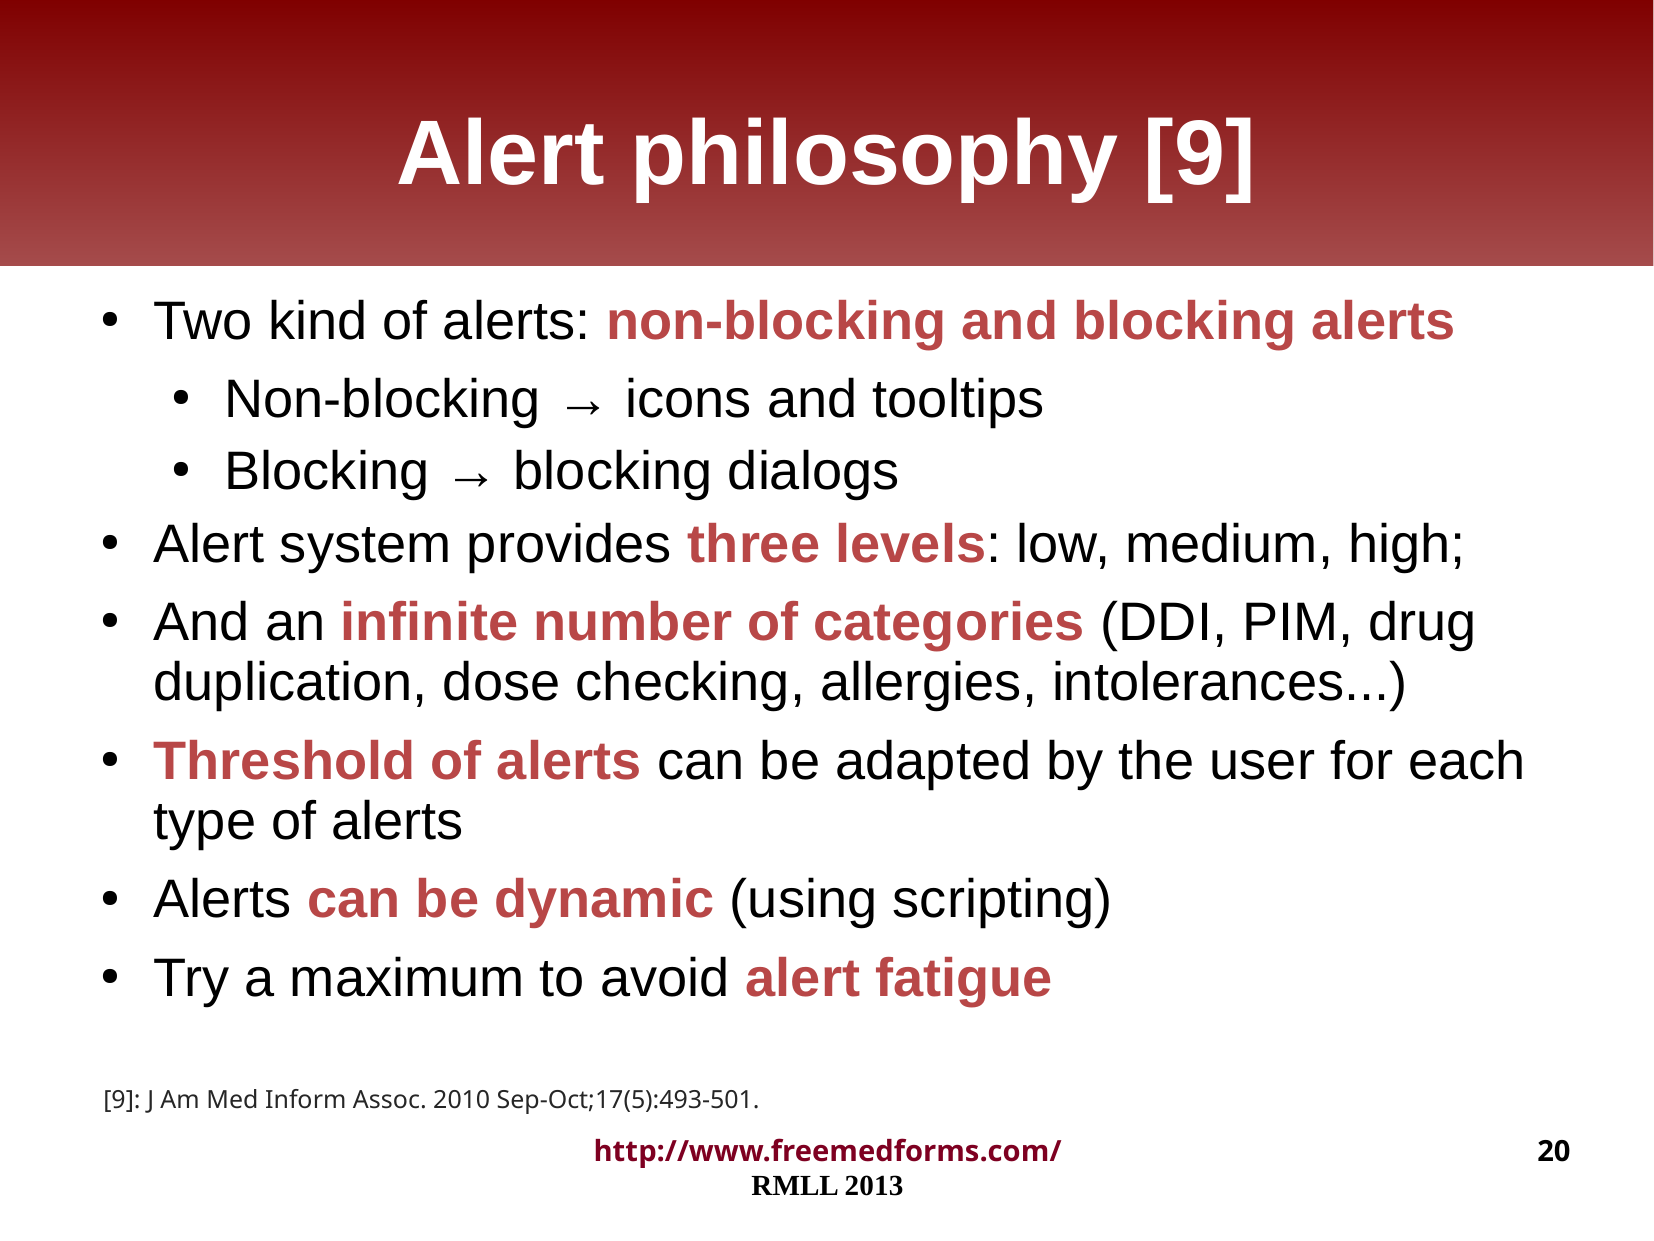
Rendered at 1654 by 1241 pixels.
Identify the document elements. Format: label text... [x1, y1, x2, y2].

list Two kind of alerts: non-blocking and blocking alerts Non-blocking → icons and tooltips Blocking → blocking dialogs Alert system provides three levels: low, medium, high; And an infinite number of categories (DDI, PIM, drug duplication, dose checking, allergies, intolerances...) Threshold of alerts can be adapted by the user for each type of alerts Alerts can be dynamic (using scripting) Try a maximum to avoid alert fatigue [82, 290, 1571, 1008]
title Alert philosophy [9] [295, 56, 1359, 250]
text_box [9]: J Am Med Inform Assoc. 2010 Sep-Oct;17(5):493-501. [88, 1074, 1565, 1128]
